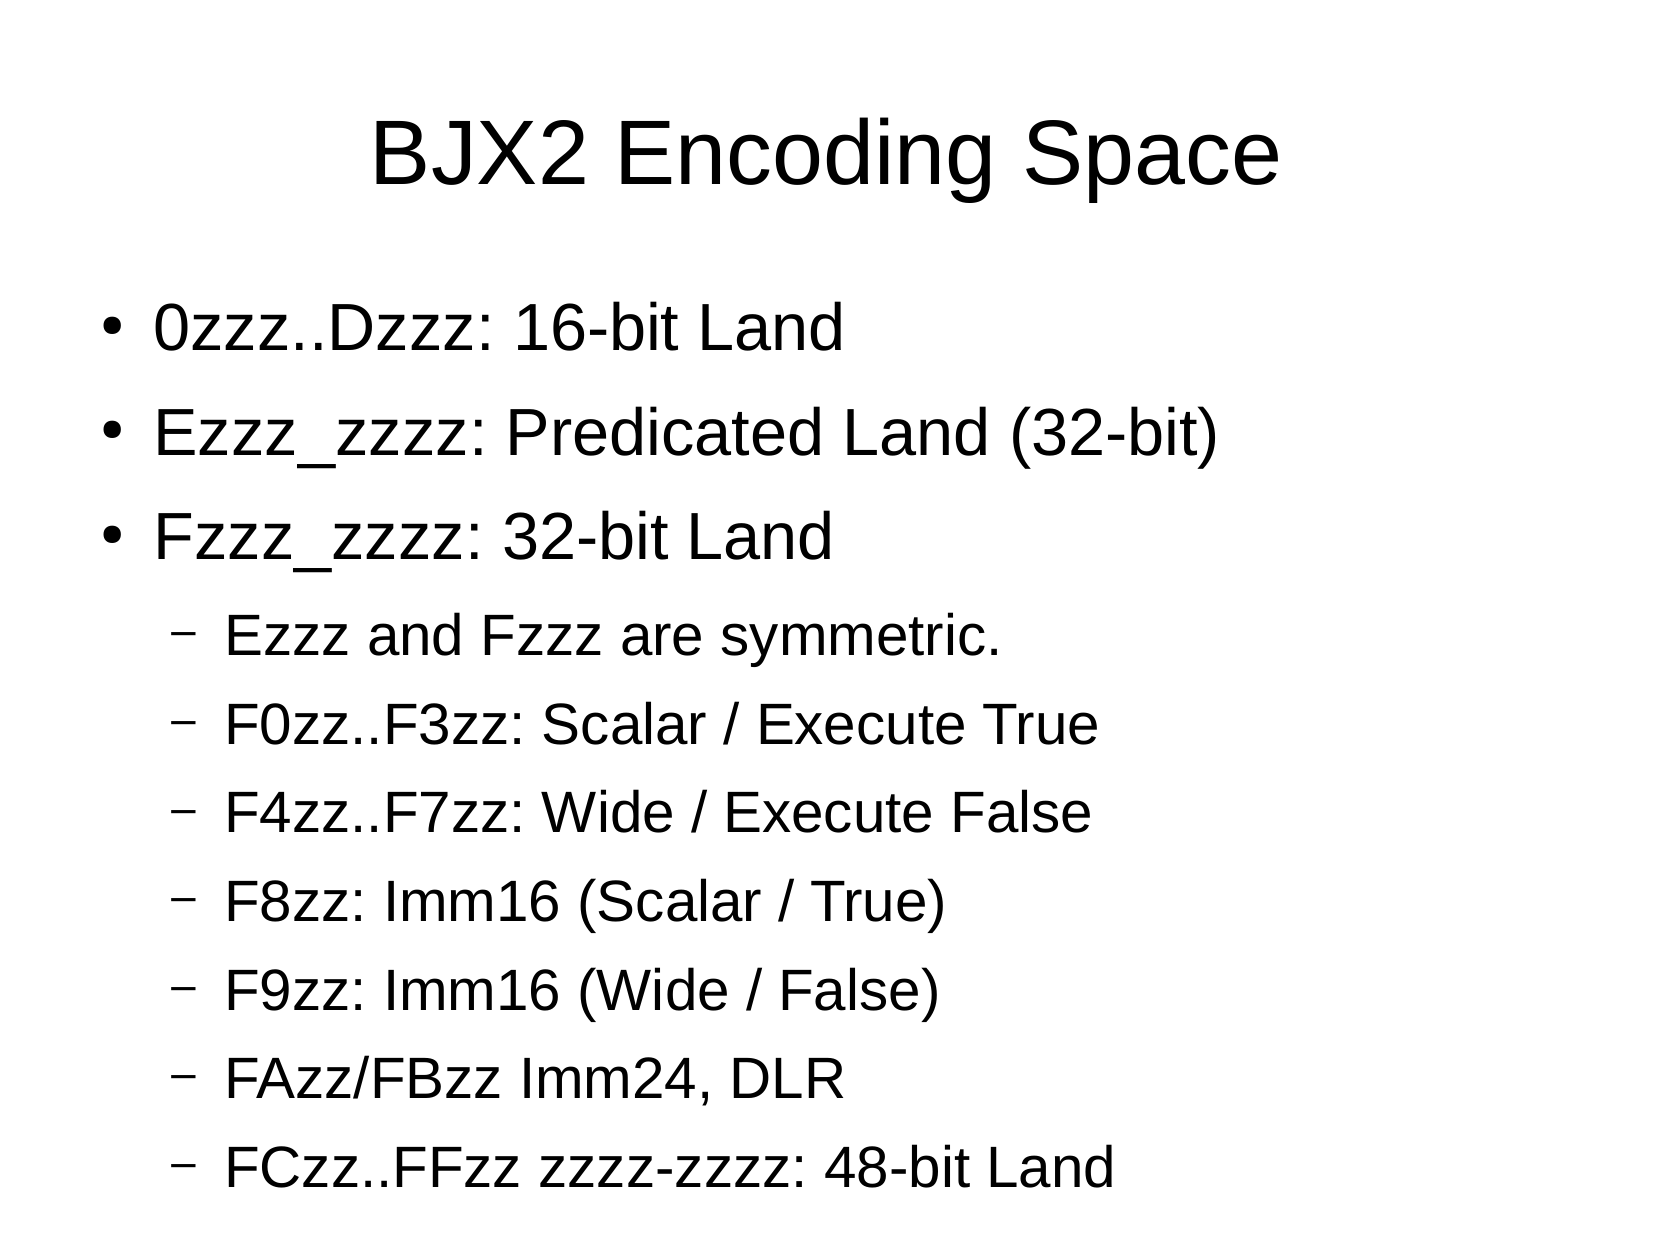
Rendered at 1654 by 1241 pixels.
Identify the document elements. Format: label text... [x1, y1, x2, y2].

title BJX2 Encoding Space [82, 49, 1571, 257]
list 0zzz..Dzzz: 16-bit Land Ezzz_zzzz: Predicated Land (32-bit) Fzzz_zzzz: 32-bit Land Ezzz and Fzzz are symmetric. F0zz..F3zz: Scalar / Execute True F4zz..F7zz: Wide / Execute False F8zz: Imm16 (Scalar / True) F9zz: Imm16 (Wide / False) FAzz/FBzz Imm24, DLR FCzz..FFzz zzzz-zzzz: 48-bit Land [82, 290, 1571, 1199]
